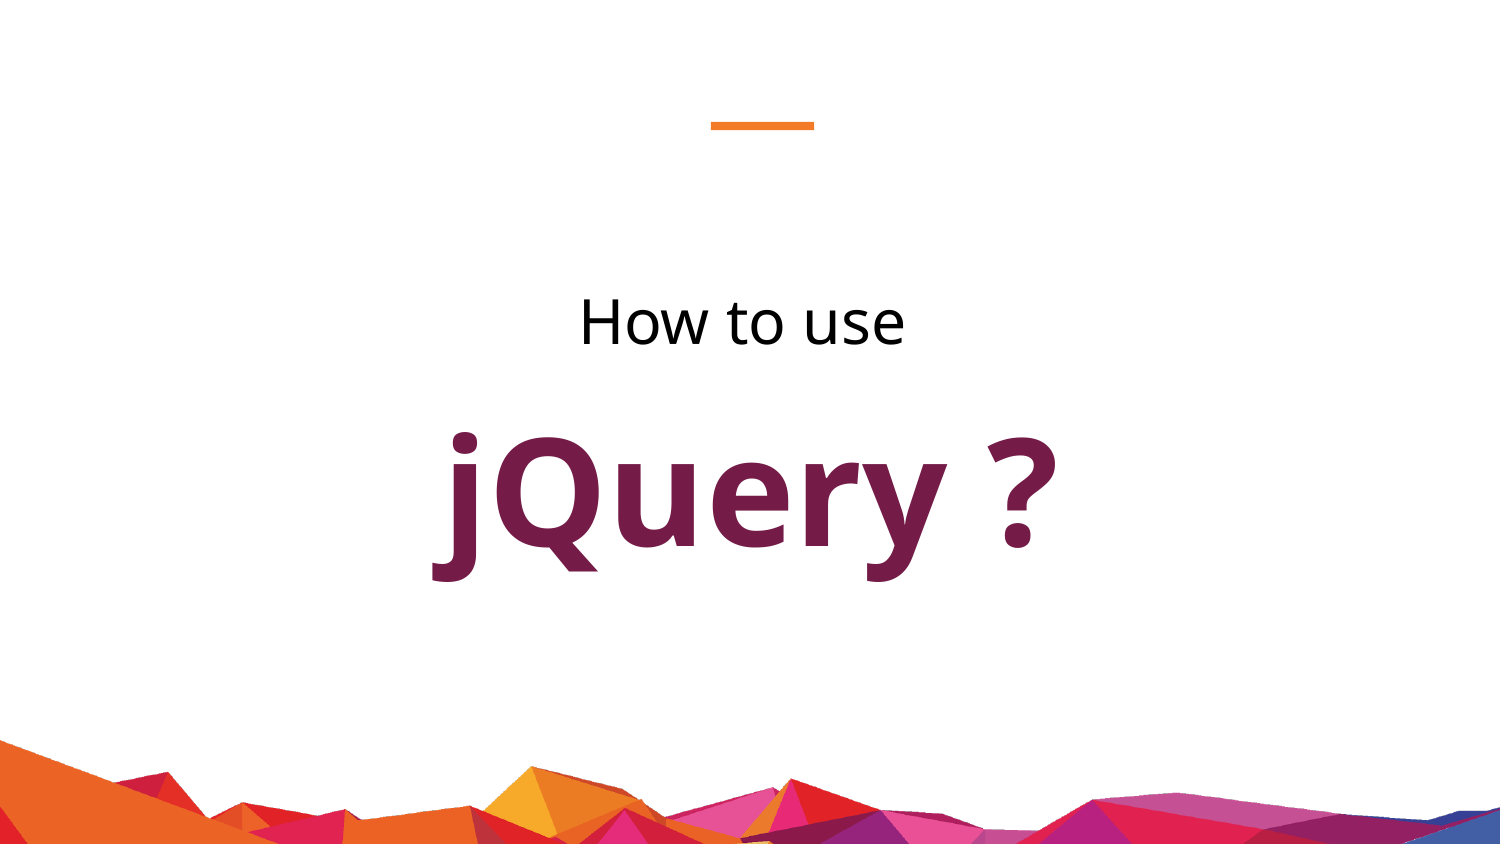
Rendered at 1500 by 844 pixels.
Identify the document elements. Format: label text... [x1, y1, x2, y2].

text_box How to use jQuery ? [75, 38, 1426, 808]
picture [0, 740, 1500, 844]
